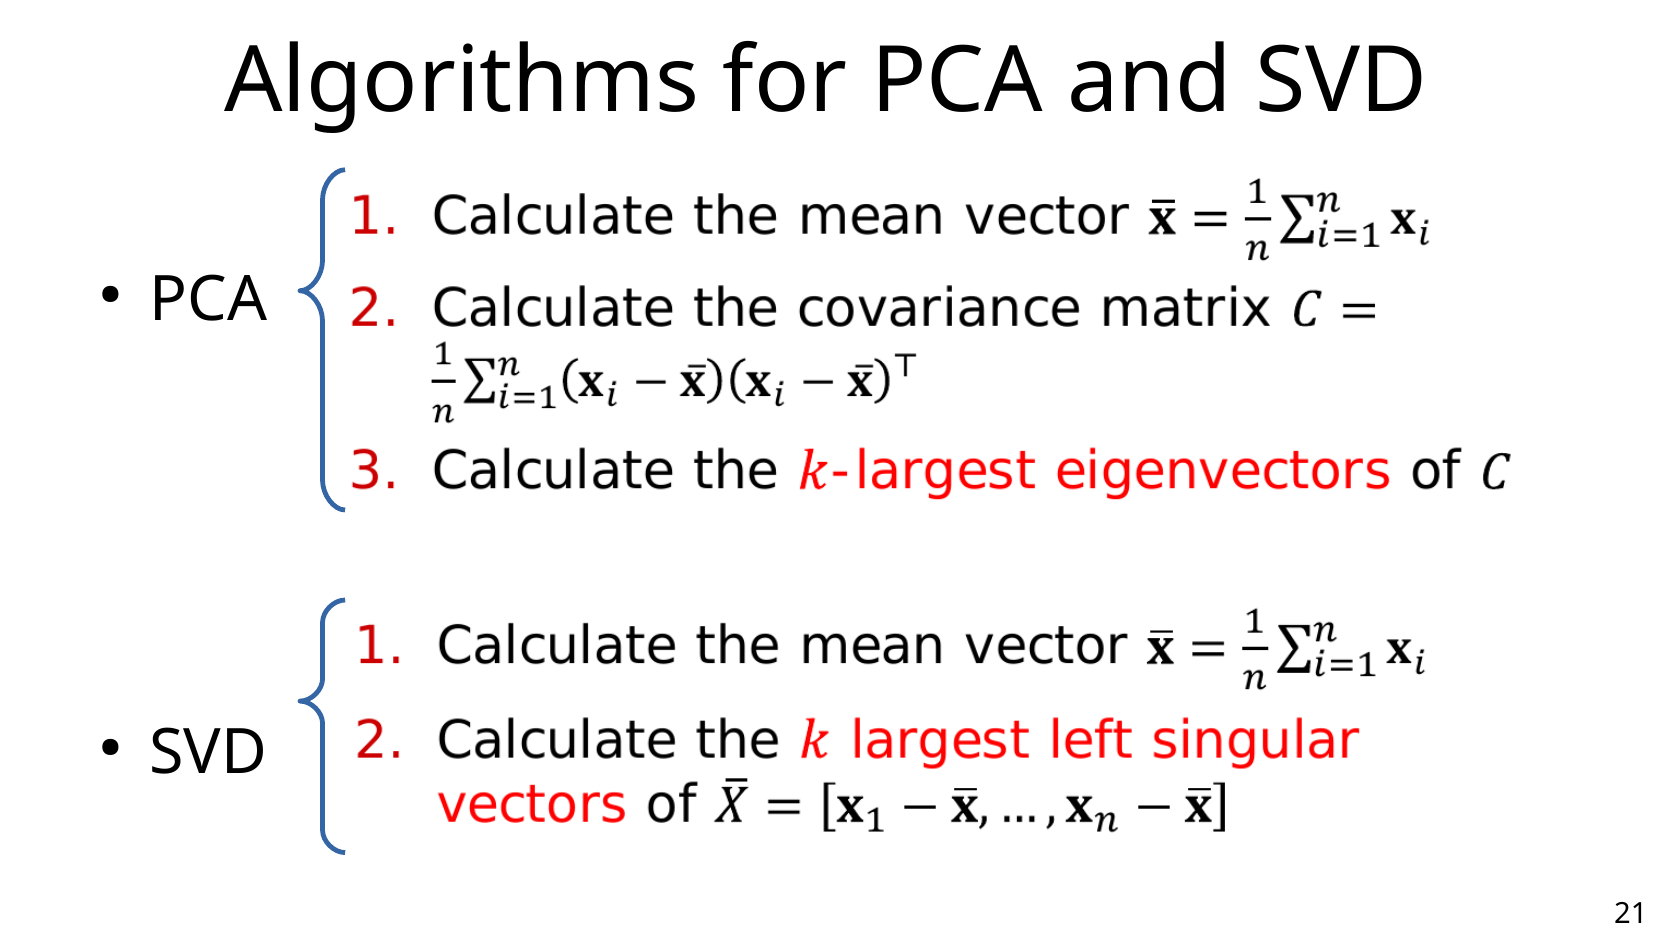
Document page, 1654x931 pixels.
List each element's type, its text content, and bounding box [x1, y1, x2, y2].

list PCA SVD [312, 605, 339, 793]
title Algorithms for PCA and SVD [82, 1, 1571, 151]
list PCA SVD [310, 253, 330, 495]
picture [339, 599, 1447, 849]
picture [330, 169, 1539, 508]
list PCA SVD [82, 253, 1571, 793]
